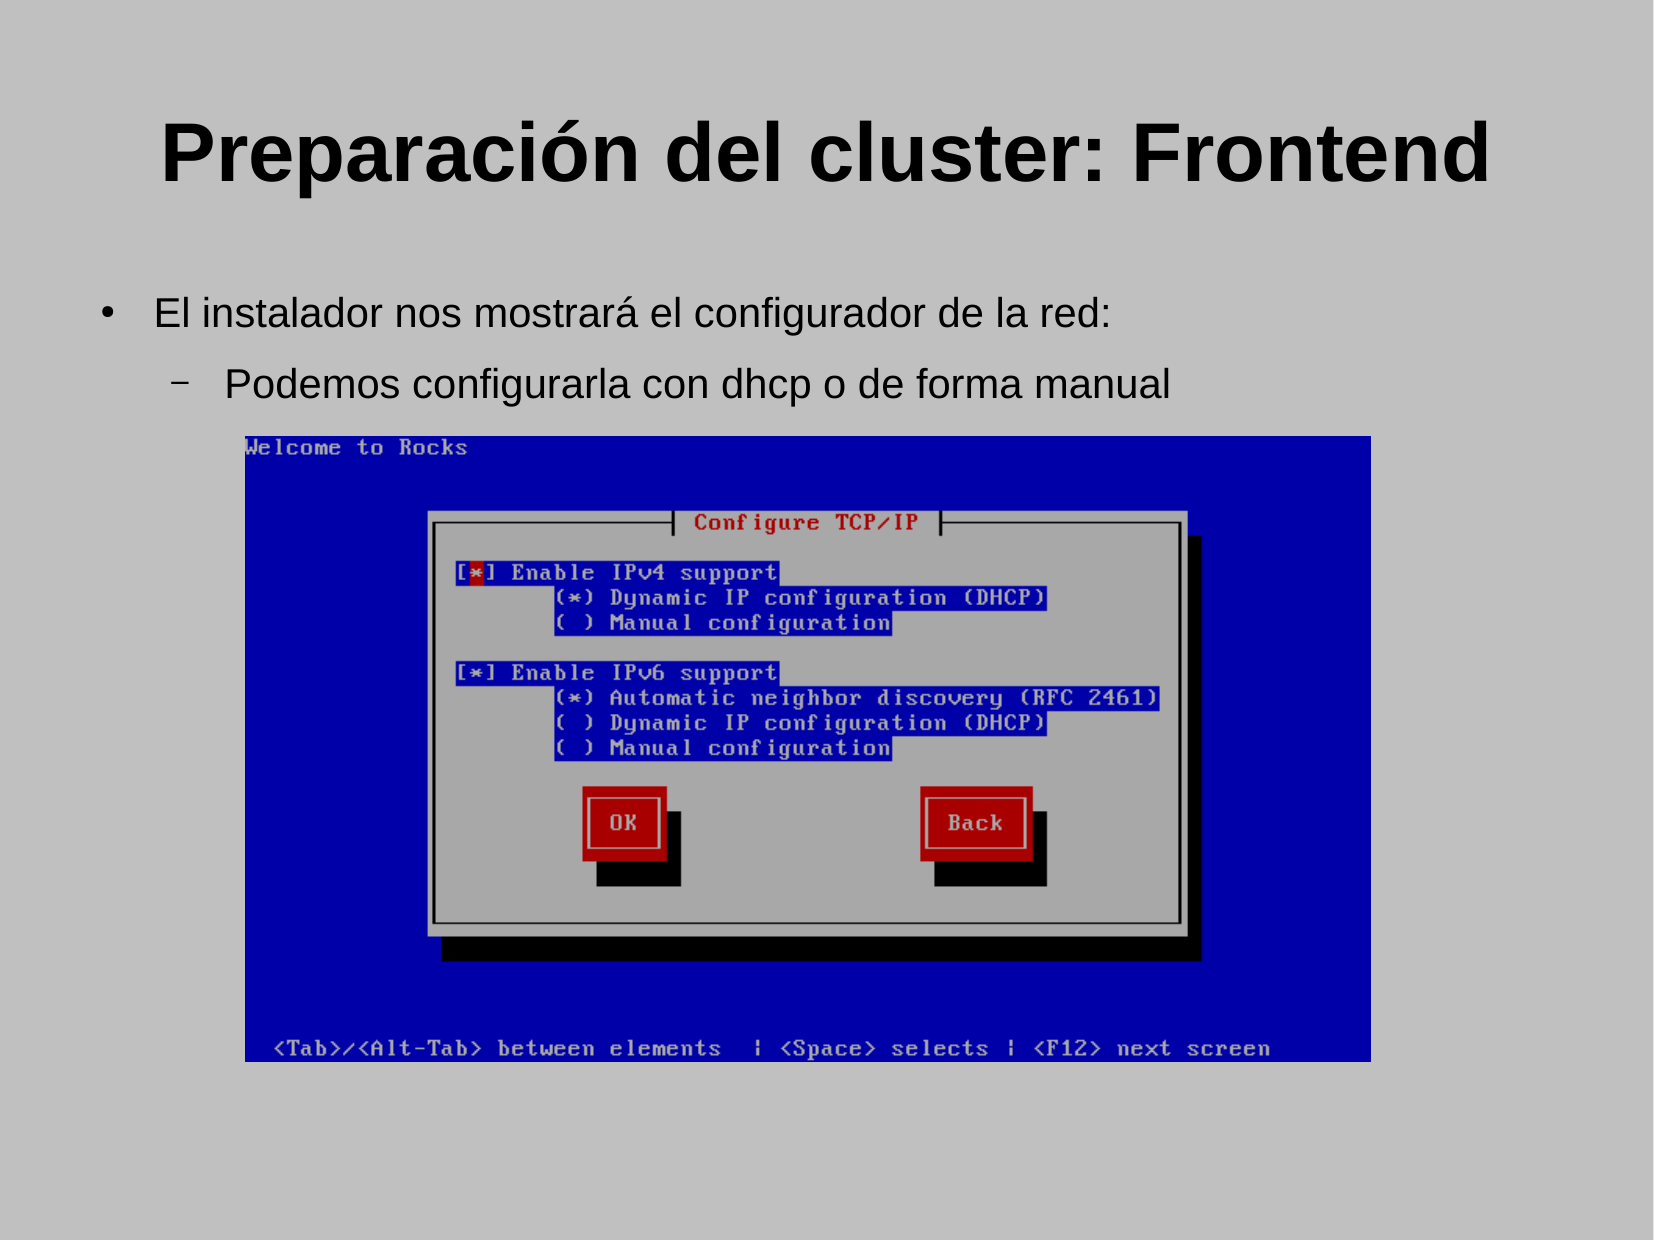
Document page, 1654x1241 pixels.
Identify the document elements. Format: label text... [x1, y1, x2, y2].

title Preparación del cluster: Frontend [82, 49, 1571, 257]
list El instalador nos mostrará el configurador de la red: Podemos configurarla con dhcp o de forma manual [82, 290, 1571, 1010]
picture [245, 436, 1371, 1062]
